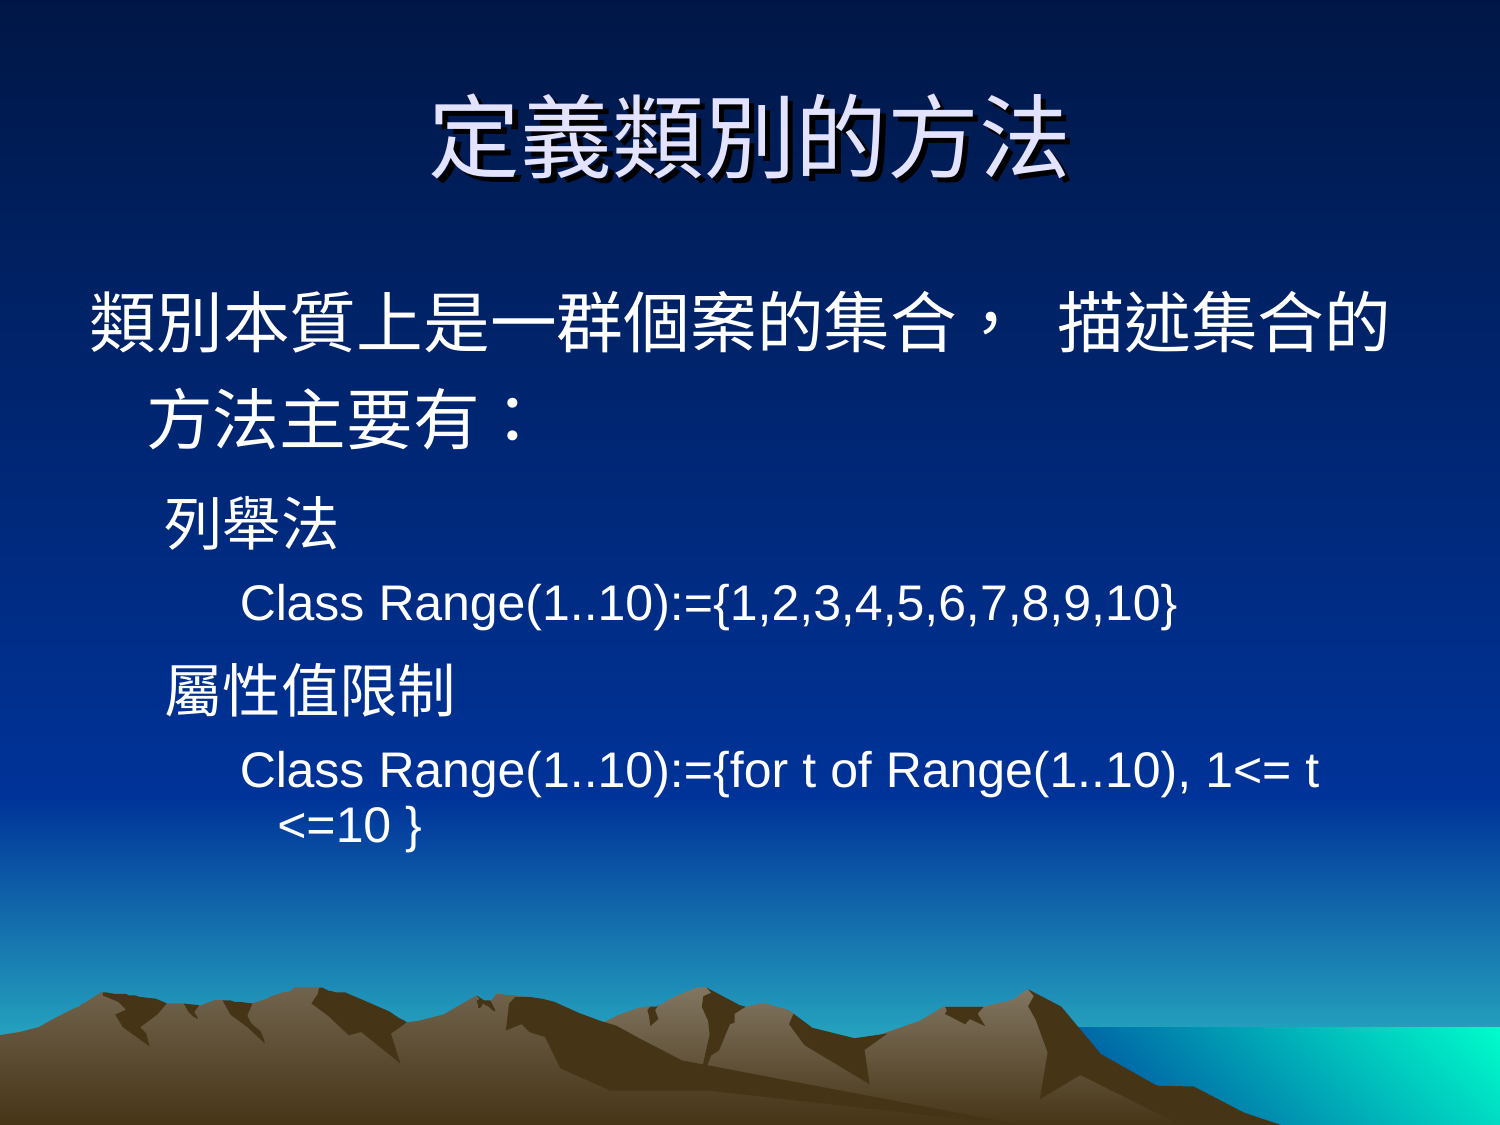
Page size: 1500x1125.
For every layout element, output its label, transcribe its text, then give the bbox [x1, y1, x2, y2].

title 定義類別的方法 [75, 37, 1426, 225]
list 類別本質上是一群個案的集合， 描述集合的方法主要有： 列舉法 Class Range(1..10):={1,2,3,4,5,6,7,8,9,10} 屬性值限制 Class Range(1..10):={for t of Range(1..10), 1<= t <=10 } [75, 262, 1426, 1001]
